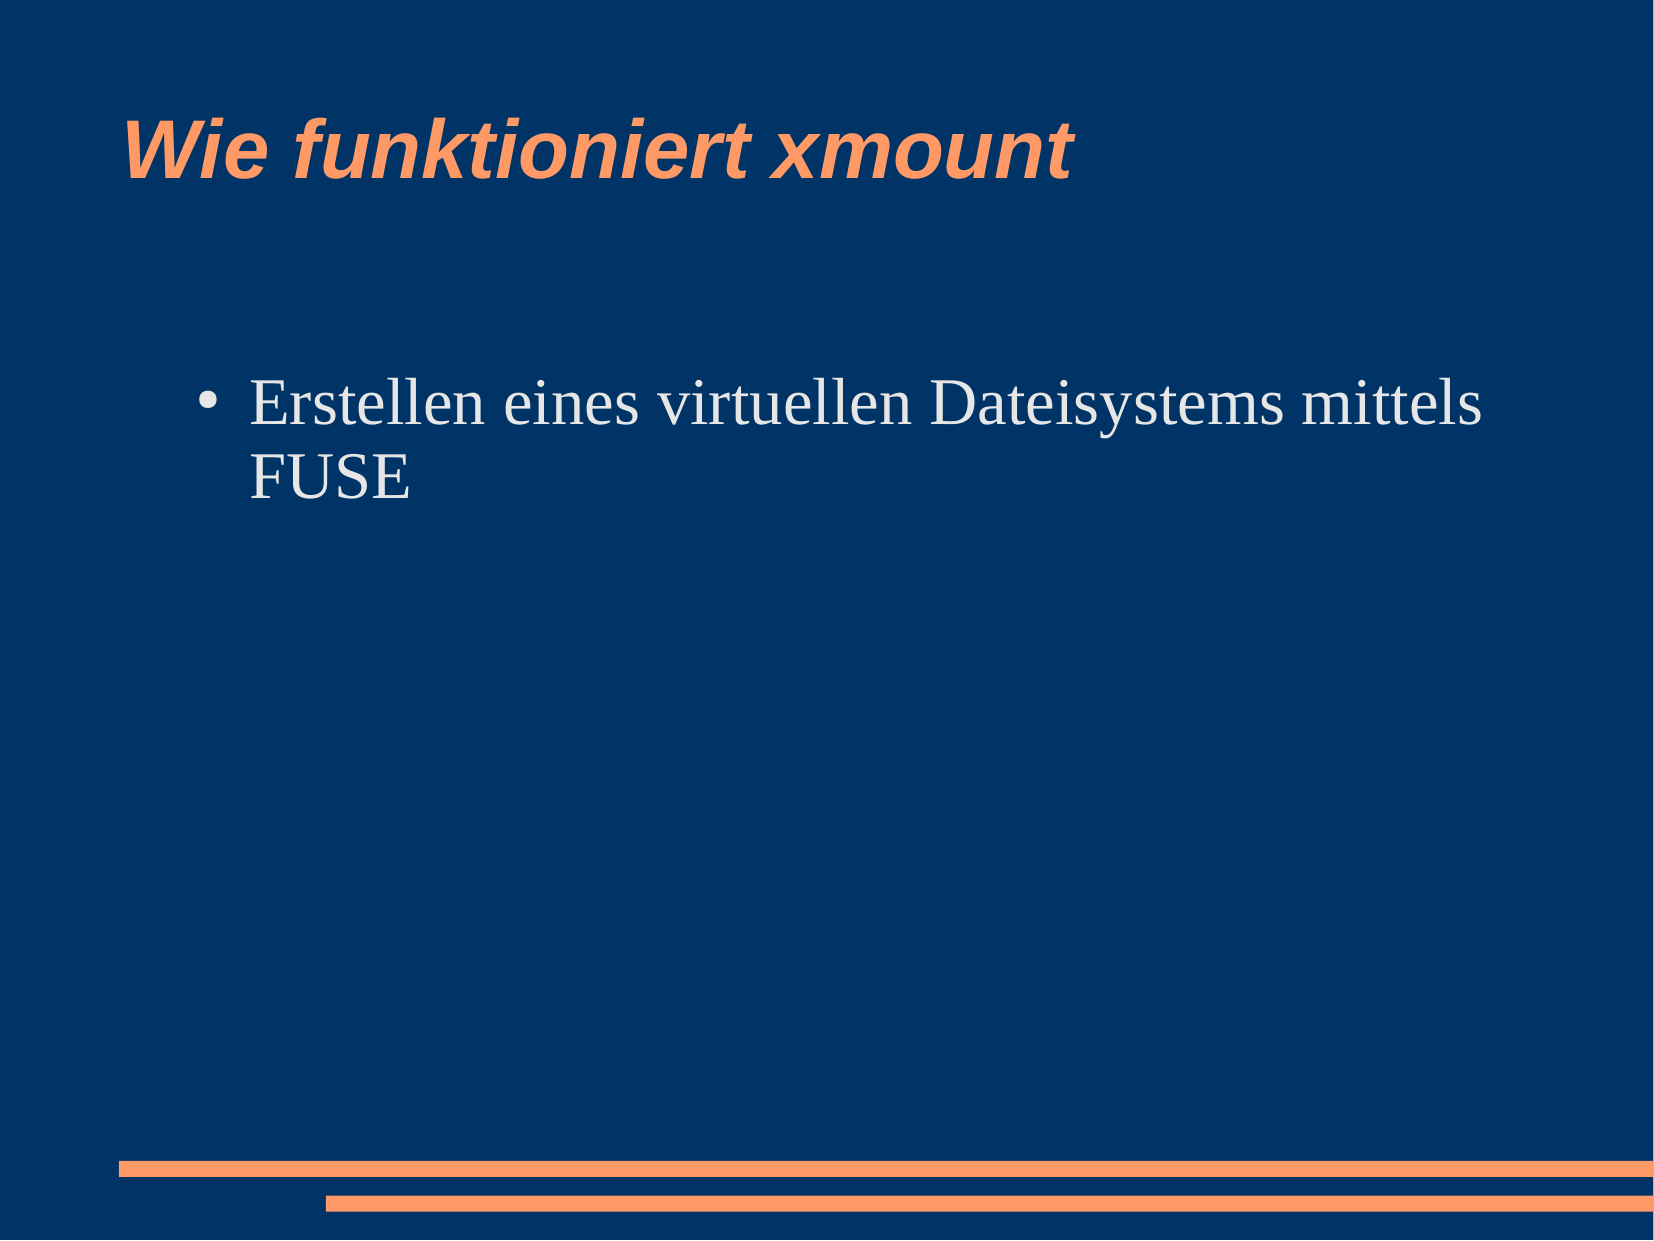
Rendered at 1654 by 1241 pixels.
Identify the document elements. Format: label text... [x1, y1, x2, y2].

title Wie funktioniert xmount [121, 46, 1534, 254]
list Erstellen eines virtuellen Dateisystems mittels FUSE [178, 364, 1570, 1147]
